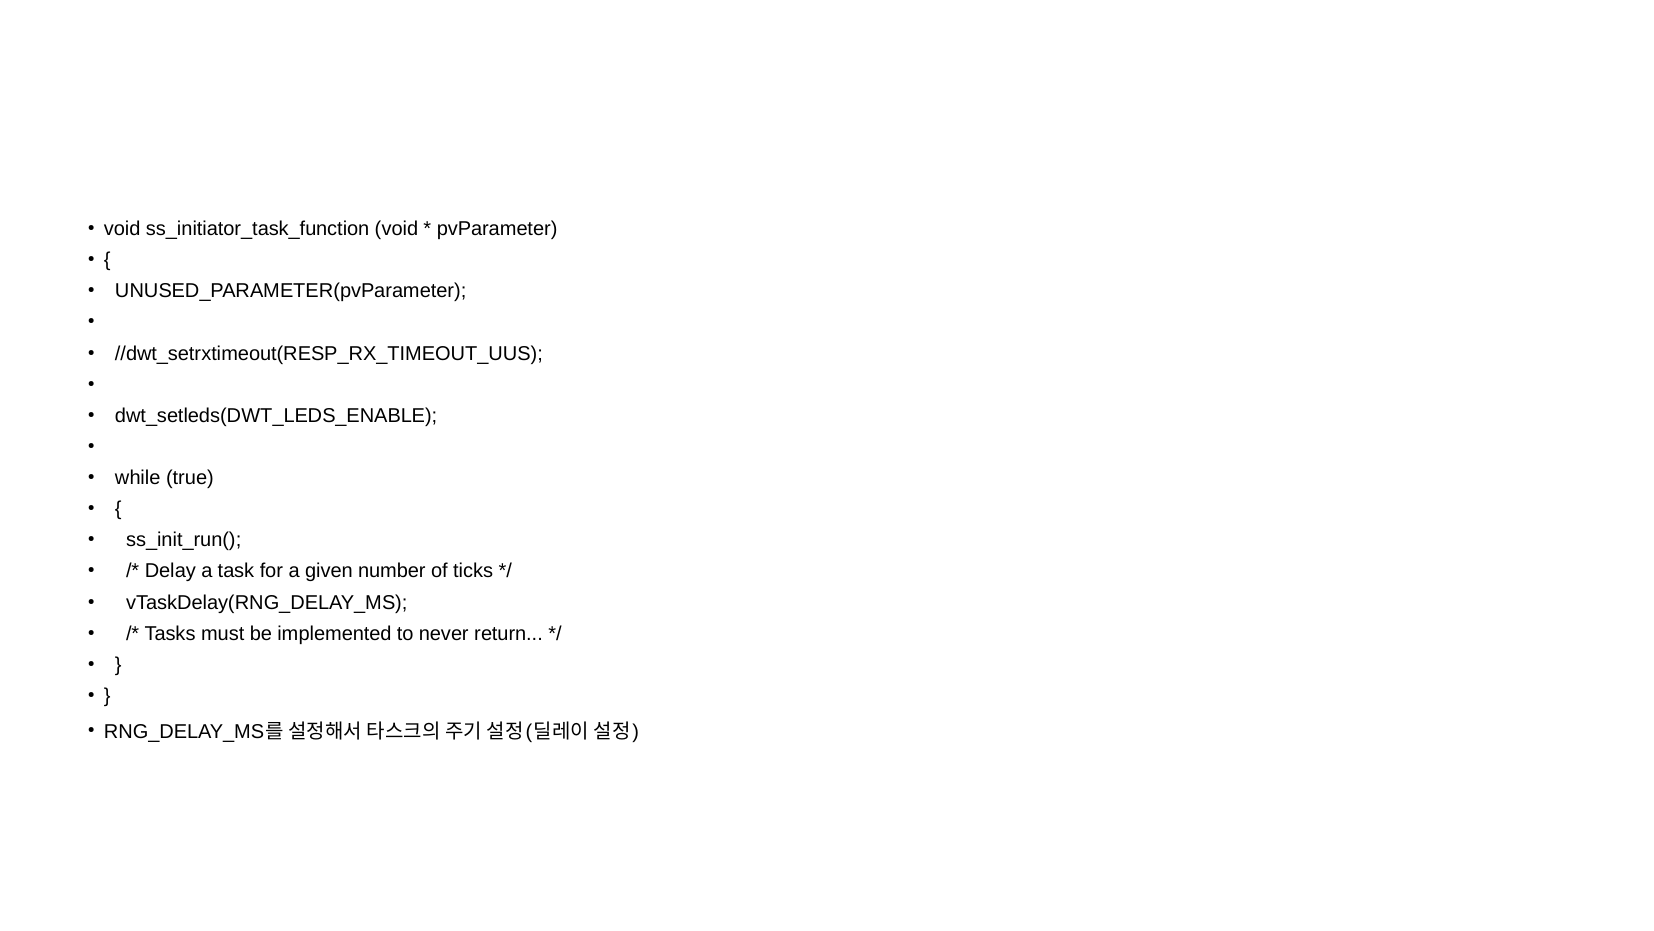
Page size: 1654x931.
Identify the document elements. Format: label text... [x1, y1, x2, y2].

list void ss_initiator_task_function (void * pvParameter) { UNUSED_PARAMETER(pvParameter); //dwt_setrxtimeout(RESP_RX_TIMEOUT_UUS); dwt_setleds(DWT_LEDS_ENABLE); while (true) { ss_init_run(); /* Delay a task for a given number of ticks */ vTaskDelay(RNG_DELAY_MS); /* Tasks must be implemented to never return... */ } } RNG_DELAY_MS를 설정해서 타스크의 주기 설정(딜레이 설정) [82, 217, 1571, 758]
